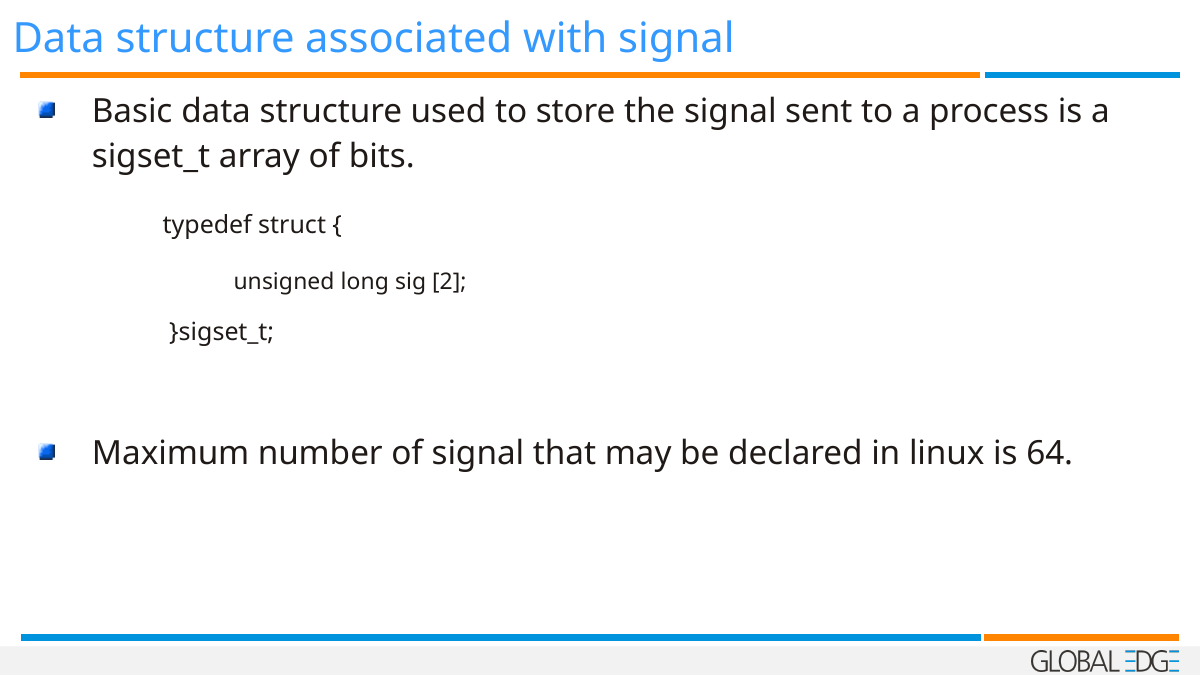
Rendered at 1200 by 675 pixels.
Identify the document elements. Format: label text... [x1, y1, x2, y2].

list Basic data structure used to store the signal sent to a process is a sigset_t array of bits. typedef struct { unsigned long sig [2]; }sigset_t; Maximum number of signal that may be declared in linux is 64. [21, 86, 1170, 627]
picture [1031, 650, 1179, 672]
title Data structure associated with signal [12, 9, 1088, 63]
